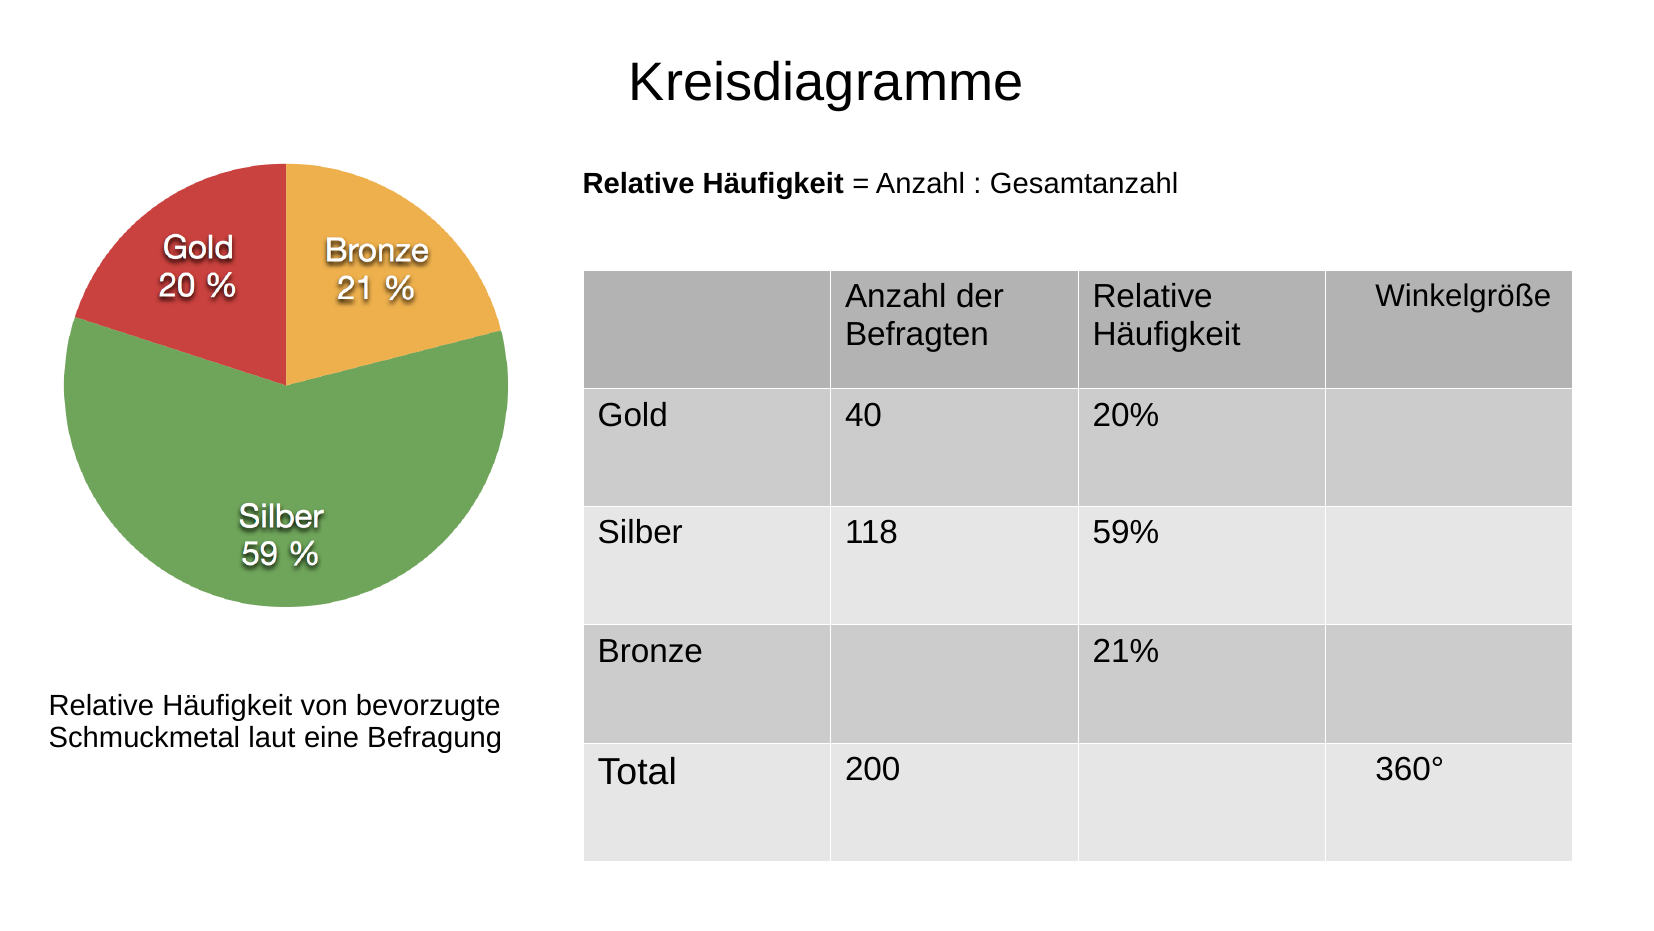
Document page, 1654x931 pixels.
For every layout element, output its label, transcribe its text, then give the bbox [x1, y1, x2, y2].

table_cell [831, 625, 1078, 743]
table_header Anzahl der Befragten [831, 271, 1078, 388]
table_cell Silber [584, 507, 830, 624]
table_cell 40 [831, 389, 1078, 506]
text_box Relative Häufigkeit von bevorzugte Schmuckmetal laut eine Befragung [33, 681, 566, 762]
table_cell [1326, 625, 1572, 743]
table_cell 360° [1326, 744, 1572, 861]
table_cell Gold [584, 389, 830, 506]
text_box Relative Häufigkeit = Anzahl : Gesamtanzahl [567, 159, 1378, 241]
table_header [584, 271, 830, 388]
table_header Winkelgröße [1326, 271, 1572, 388]
table_cell Bronze [584, 625, 830, 743]
table_cell 118 [831, 507, 1078, 624]
table_header Relative Häufigkeit [1079, 271, 1325, 388]
table_cell [1326, 389, 1572, 506]
table_cell 200 [831, 744, 1078, 861]
title Kreisdiagramme [82, 37, 1571, 126]
picture [31, 98, 540, 607]
table_cell Total [584, 744, 830, 861]
table_cell 59% [1079, 507, 1325, 624]
table_cell 21% [1079, 625, 1325, 743]
table_cell [1326, 507, 1572, 624]
table_cell 20% [1079, 389, 1325, 506]
table_cell [1079, 744, 1325, 861]
